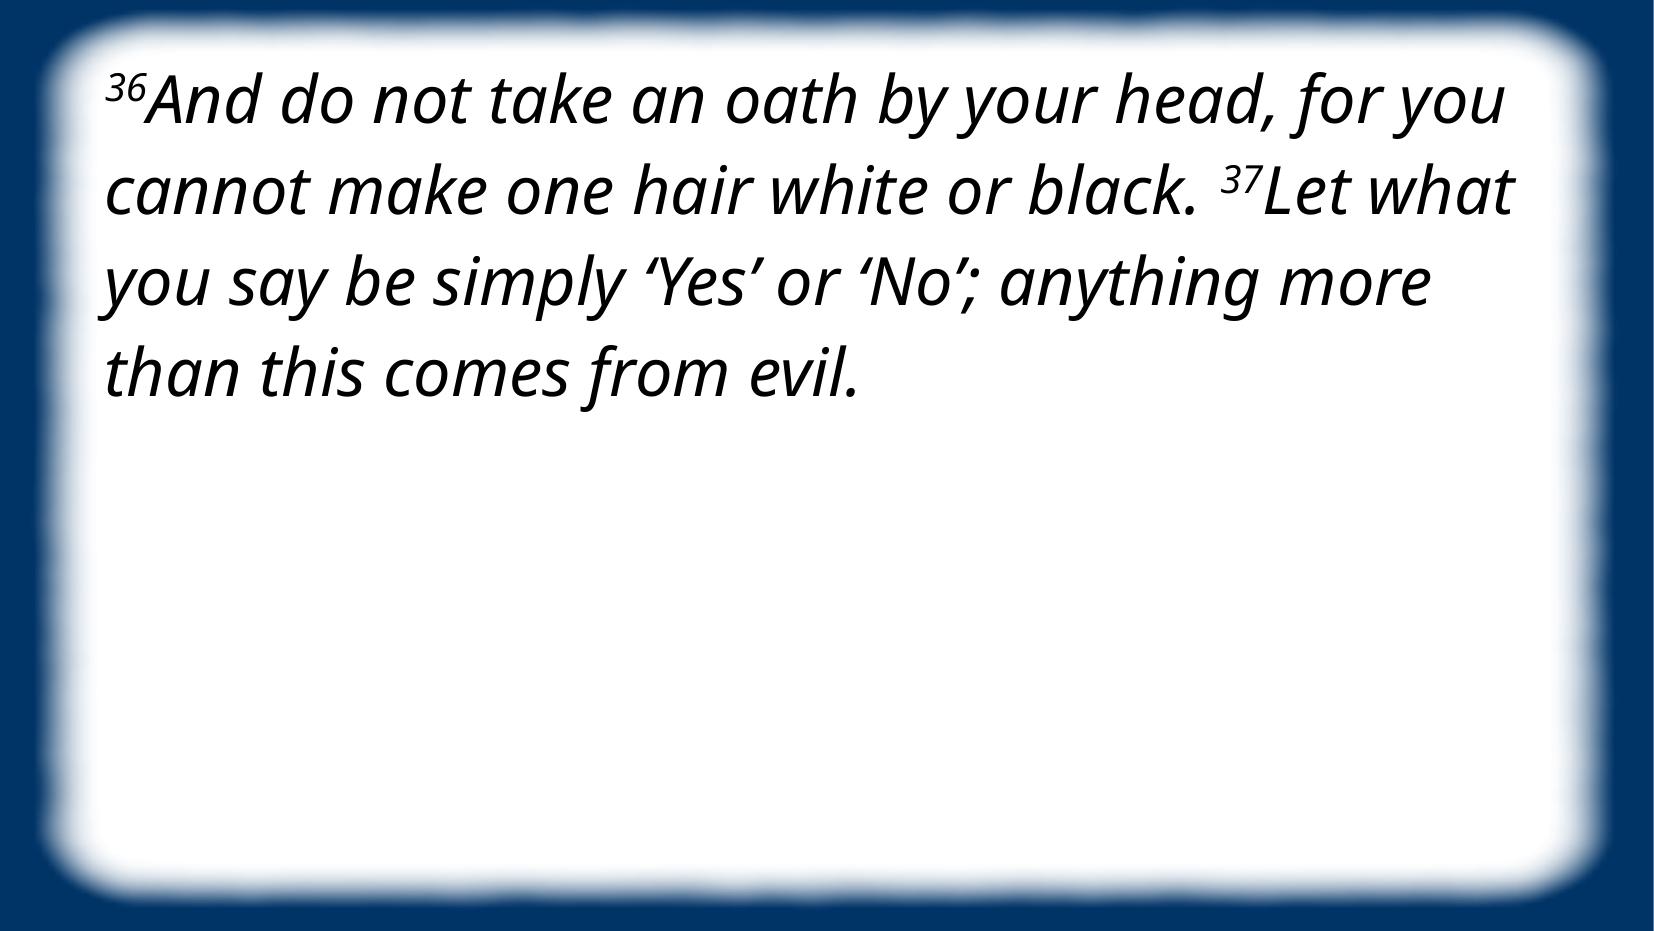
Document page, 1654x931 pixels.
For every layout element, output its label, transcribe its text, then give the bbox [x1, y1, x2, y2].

text_box 36And do not take an oath by your head, for you cannot make one hair white or black. 37Let what you say be simply ‘Yes’ or ‘No’; anything more than this comes from evil. [90, 45, 1561, 415]
picture [0, 0, 1654, 931]
